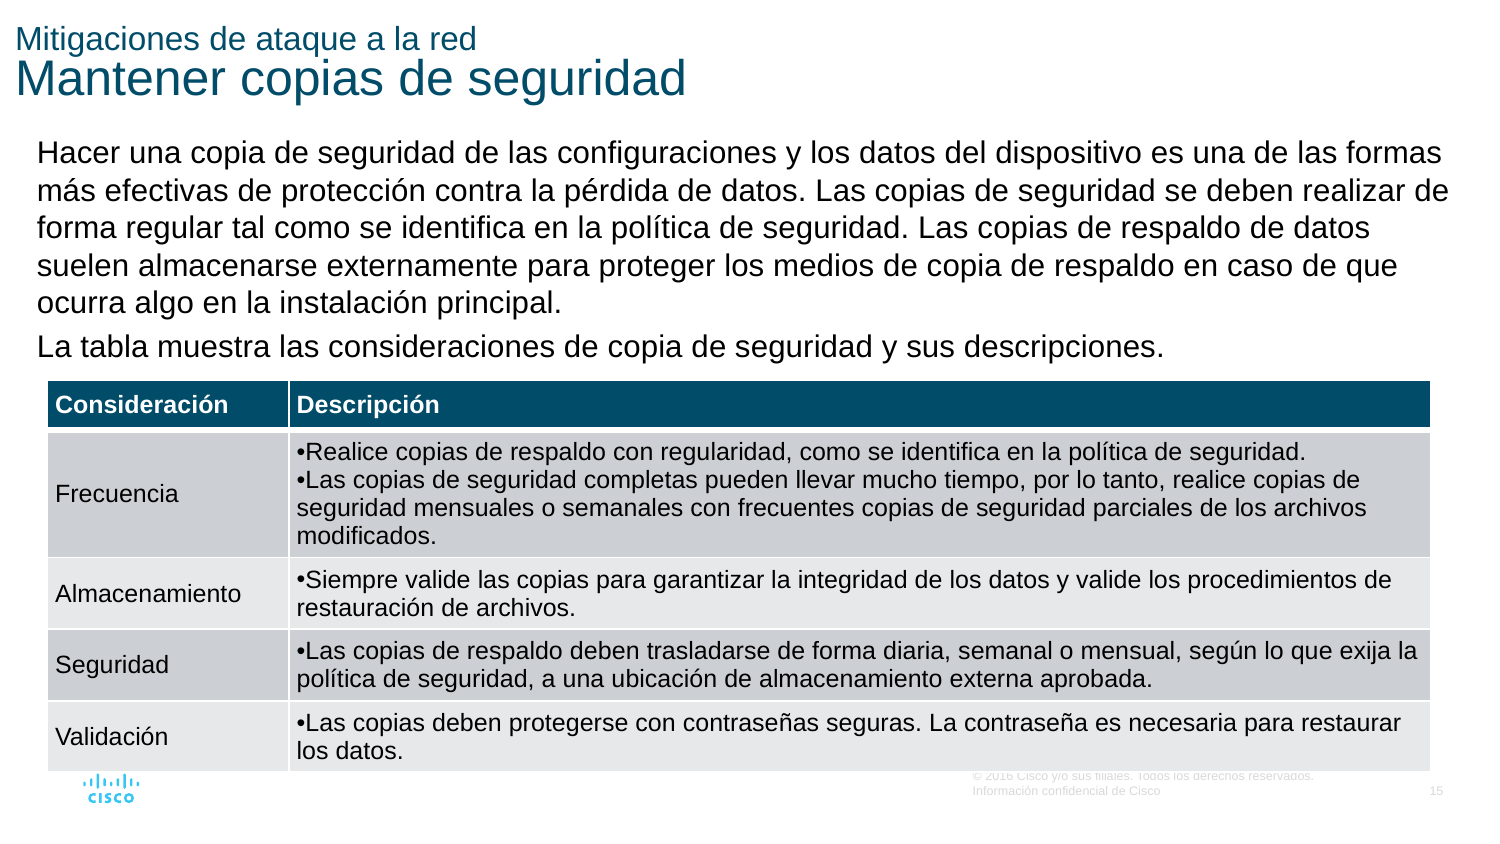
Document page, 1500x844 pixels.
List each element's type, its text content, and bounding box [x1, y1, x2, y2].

table_header Consideración [48, 381, 288, 427]
table_header Descripción [290, 381, 1430, 427]
table_cell Frecuencia [48, 433, 288, 557]
title Mitigaciones de ataque a la red Mantener copias de seguridad [0, 5, 1369, 126]
table_cell Realice copias de respaldo con regularidad, como se identifica en la política de seguridad. Las copias de seguridad completas pueden llevar mucho tiempo, por lo tanto, realice copias de seguridad mensuales o semanales con frecuentes copias de seguridad parciales de los archivos modificados. [290, 433, 1430, 557]
table_cell Validación [48, 702, 288, 771]
table_cell Seguridad [48, 630, 288, 700]
table_cell Almacenamiento [48, 558, 288, 628]
list Hacer una copia de seguridad de las configuraciones y los datos del dispositivo es una de las formas más efectivas de protección contra la pérdida de datos. Las copias de seguridad se deben realizar de forma regular tal como se identifica en la política de seguridad. Las copias de respaldo de datos suelen almacenarse externamente para proteger los medios de copia de respaldo en caso de que ocurra algo en la instalación principal. La tabla muestra las consideraciones de copia de seguridad y sus descripciones. [21, 125, 1469, 338]
table_cell Siempre valide las copias para garantizar la integridad de los datos y valide los procedimientos de restauración de archivos. [290, 558, 1430, 628]
table_cell Las copias deben protegerse con contraseñas seguras. La contraseña es necesaria para restaurar los datos. [290, 702, 1430, 771]
table_cell Las copias de respaldo deben trasladarse de forma diaria, semanal o mensual, según lo que exija la política de seguridad, a una ubicación de almacenamiento externa aprobada. [290, 630, 1430, 700]
